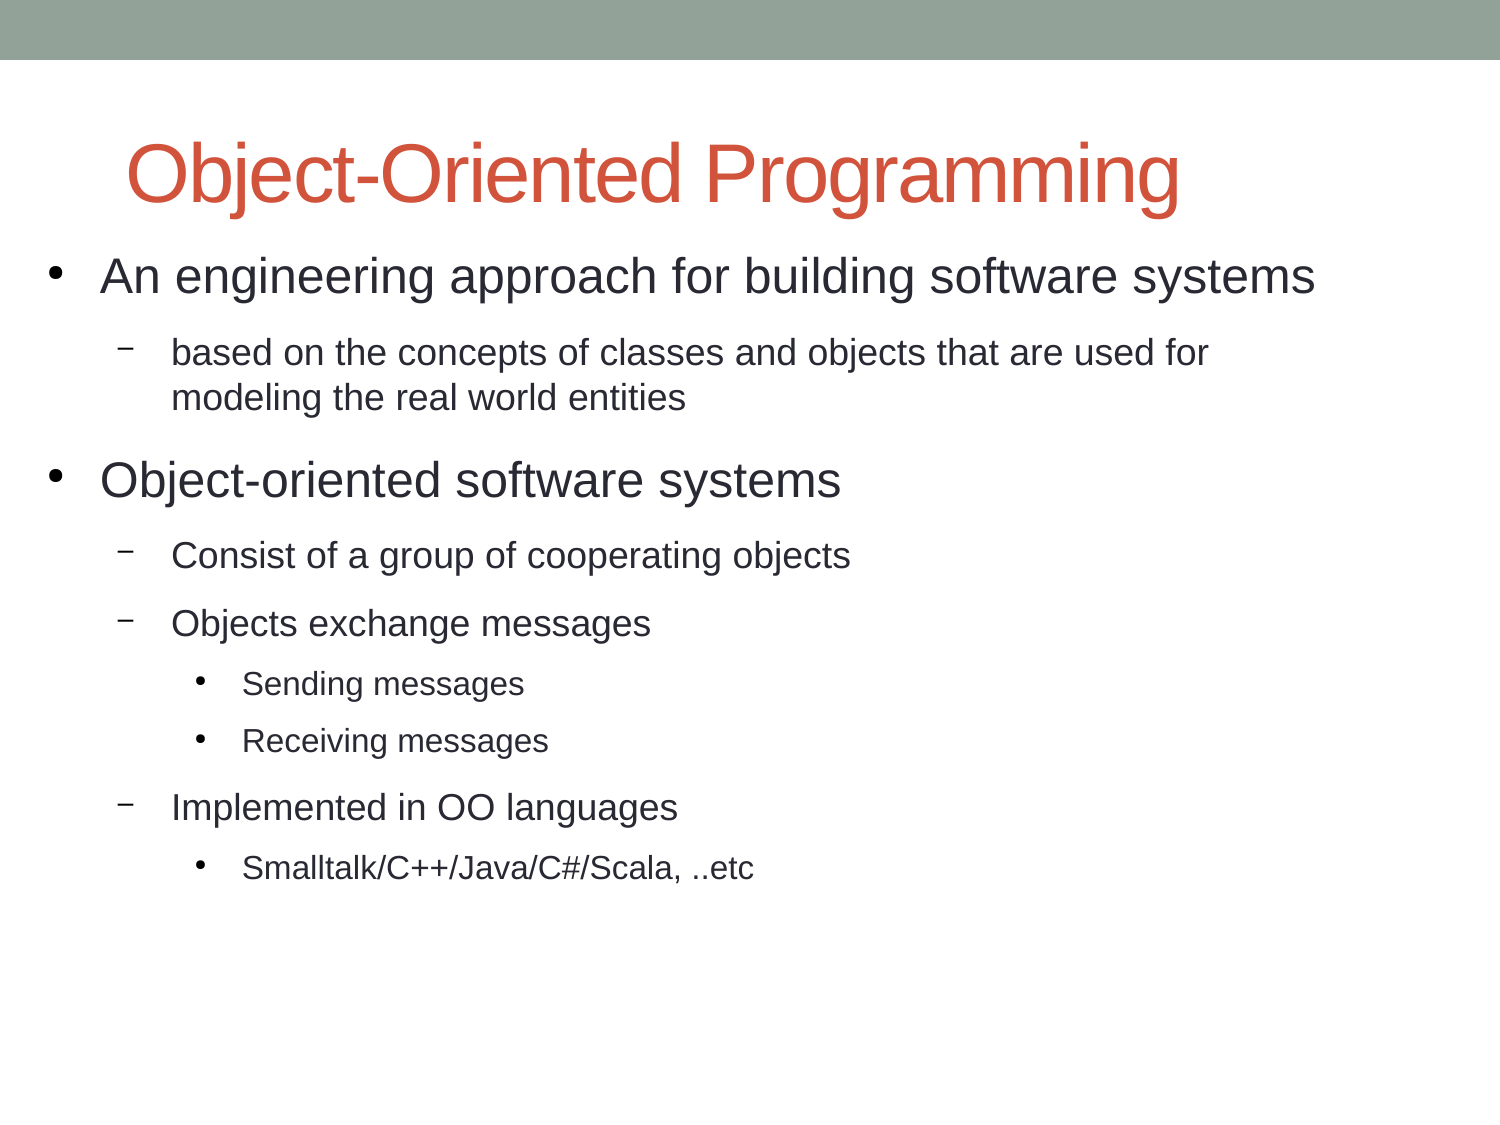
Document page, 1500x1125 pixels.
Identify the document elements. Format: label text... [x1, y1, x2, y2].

title Object-Oriented Programming [75, 87, 1425, 250]
list An engineering approach for building software systems based on the concepts of classes and objects that are used for modeling the real world entities Object-oriented software systems Consist of a group of cooperating objects Objects exchange messages Sending messages Receiving messages Implemented in OO languages Smalltalk/C++/Java/C#/Scala, ..etc [14, 236, 1365, 1037]
